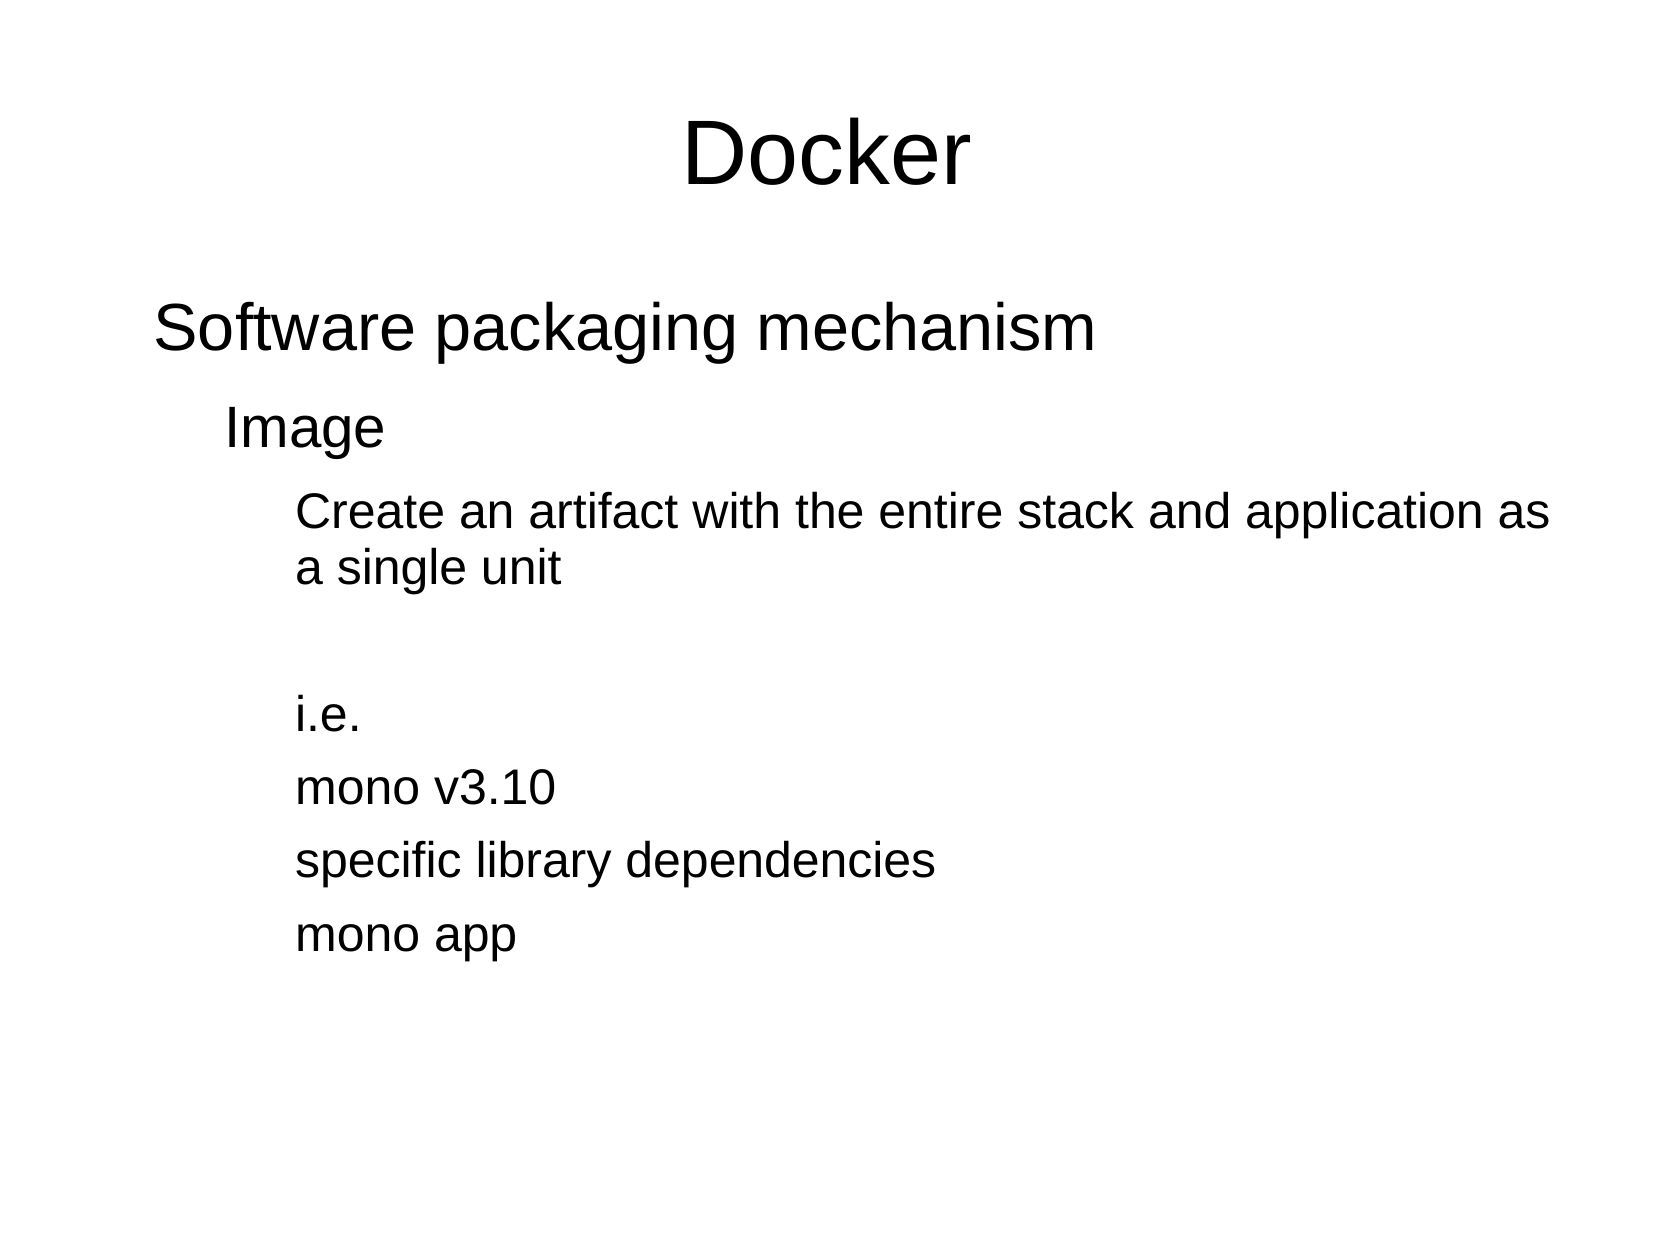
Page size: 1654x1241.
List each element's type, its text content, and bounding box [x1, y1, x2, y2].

title Docker [82, 49, 1571, 257]
list Software packaging mechanism Image Create an artifact with the entire stack and application as a single unit i.e. mono v3.10 specific library dependencies mono app [82, 290, 1571, 1010]
